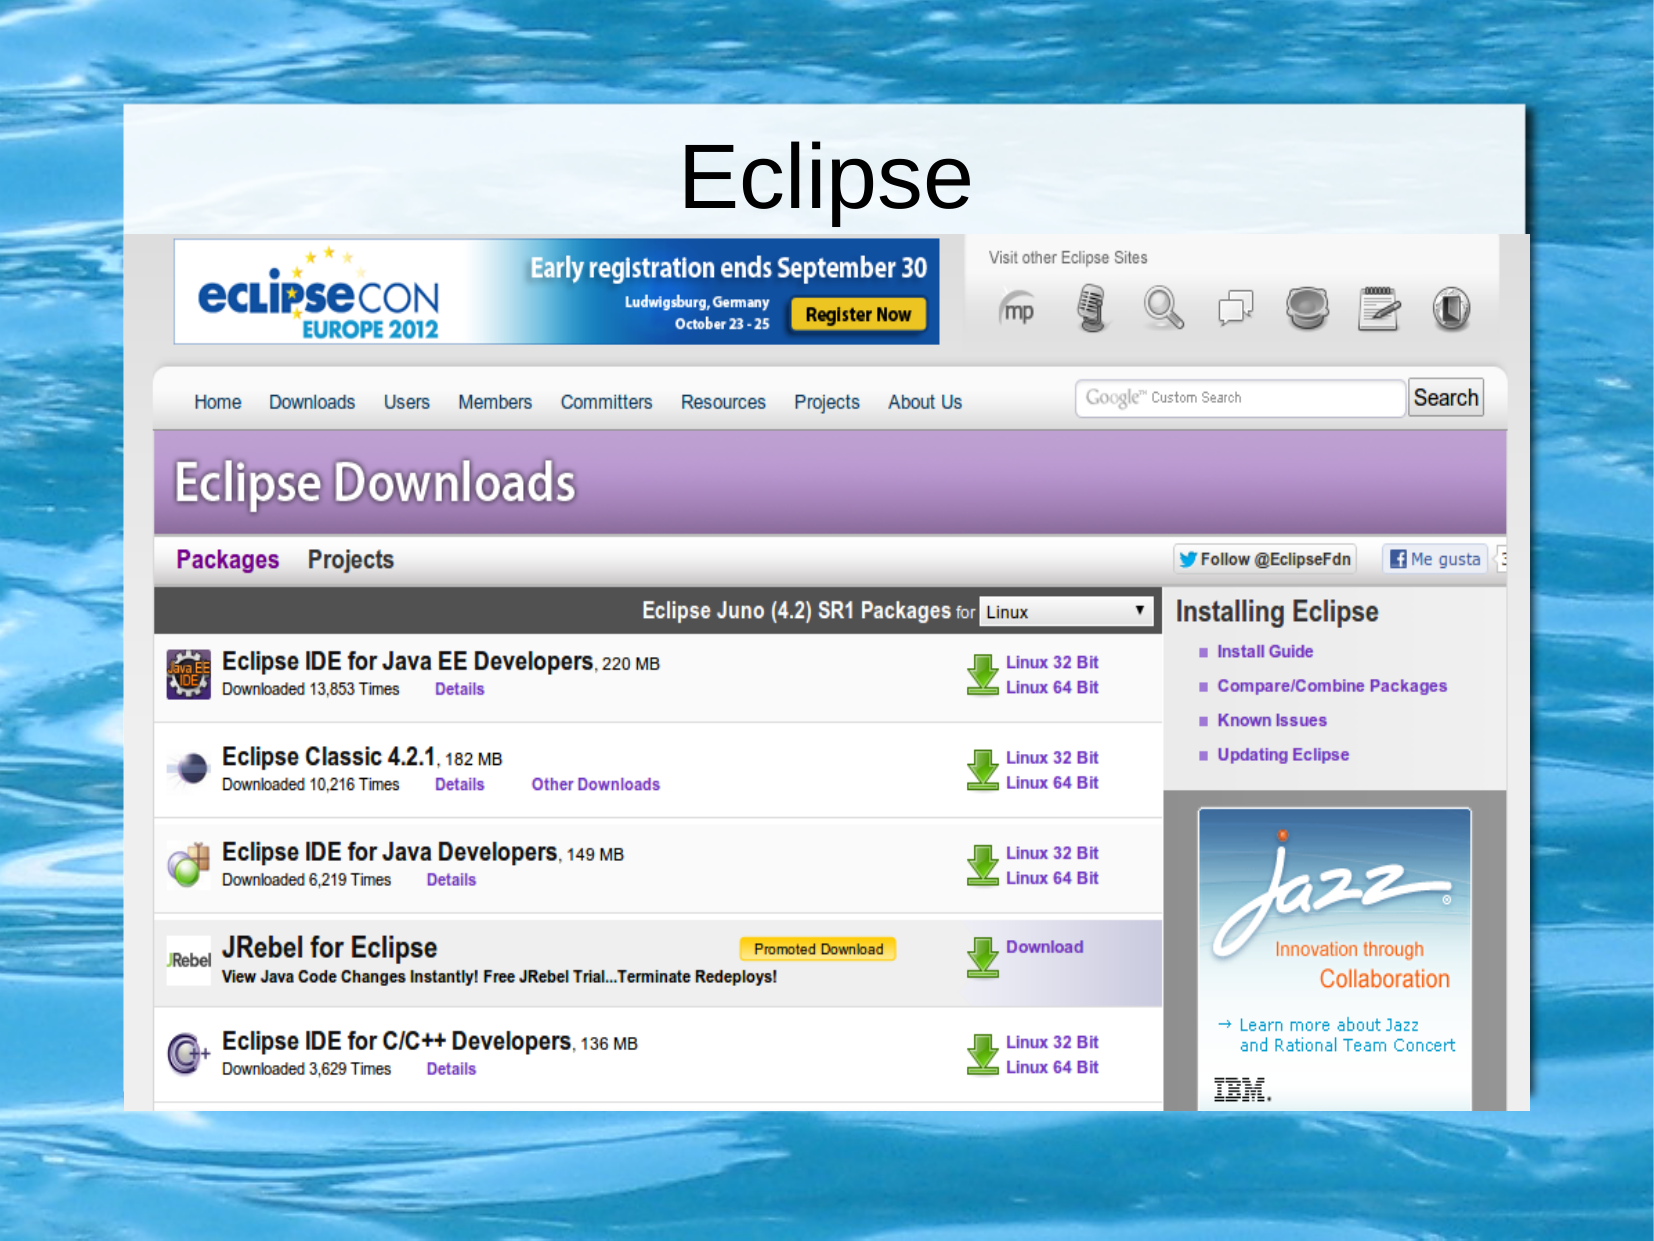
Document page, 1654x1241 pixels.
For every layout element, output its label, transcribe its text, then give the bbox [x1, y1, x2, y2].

picture [0, 0, 1654, 1241]
title Eclipse [147, 88, 1506, 234]
